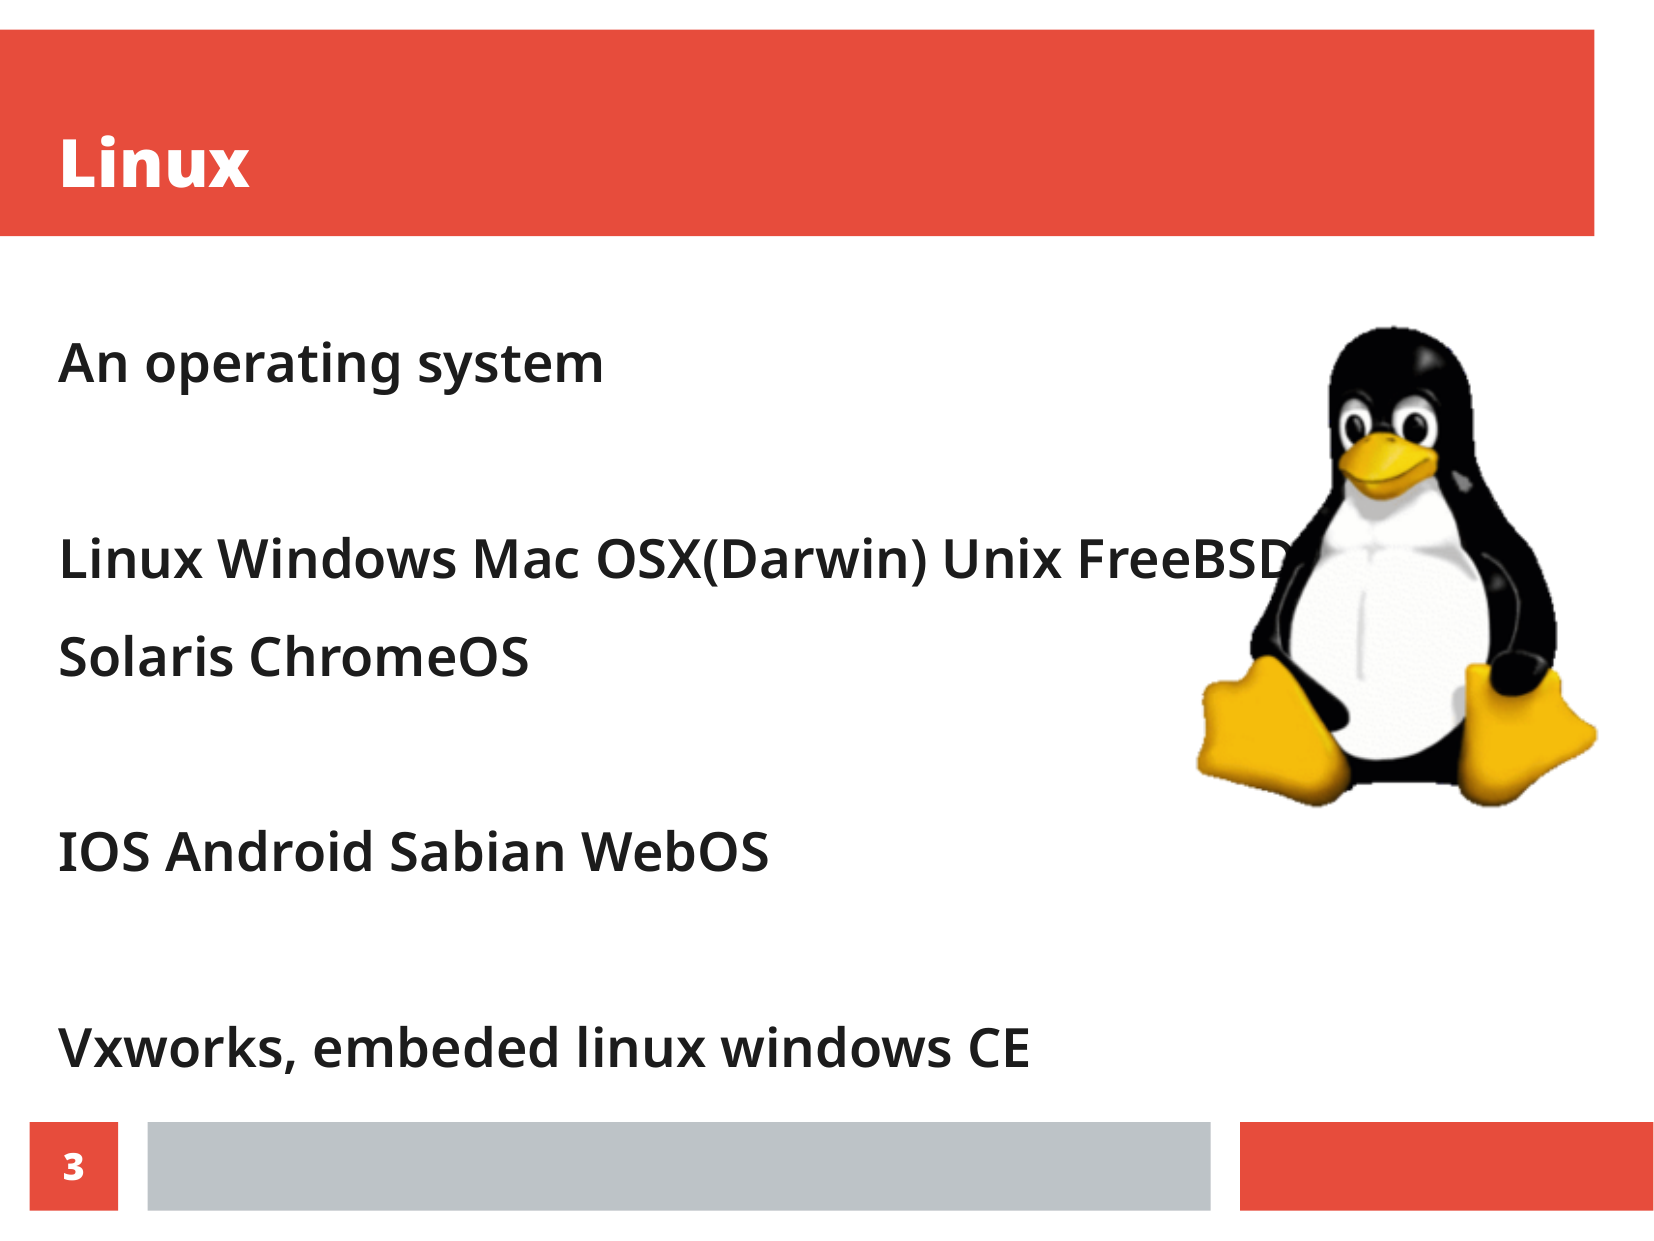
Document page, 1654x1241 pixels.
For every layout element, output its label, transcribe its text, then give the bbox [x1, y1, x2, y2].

picture [1185, 314, 1610, 820]
title Linux [59, 59, 1595, 207]
list An operating system Linux Windows Mac OSX(Darwin) Unix FreeBSD Solaris ChromeOS IOS Android Sabian WebOS Vxworks, embeded linux windows CE [59, 324, 1565, 1093]
